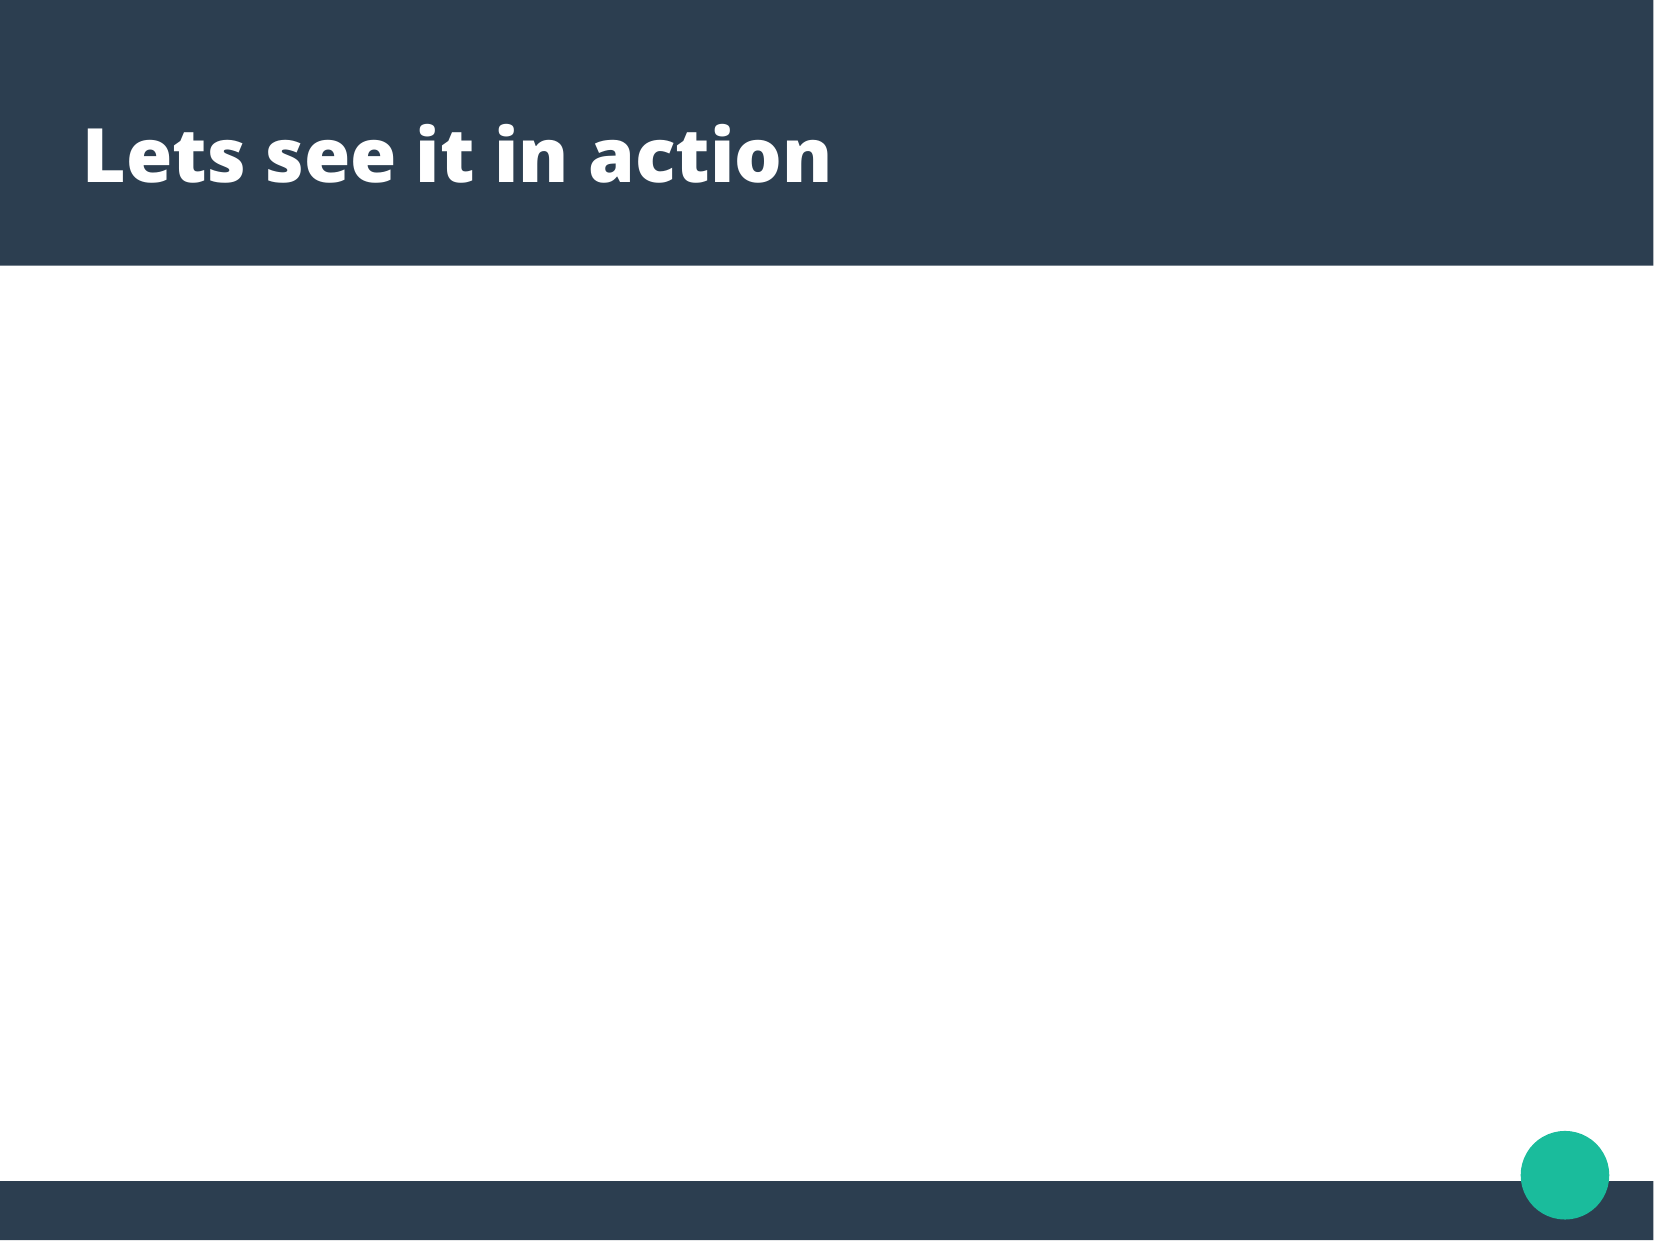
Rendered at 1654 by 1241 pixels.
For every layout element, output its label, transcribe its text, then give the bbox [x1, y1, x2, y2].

title Lets see it in action [82, 49, 1571, 257]
